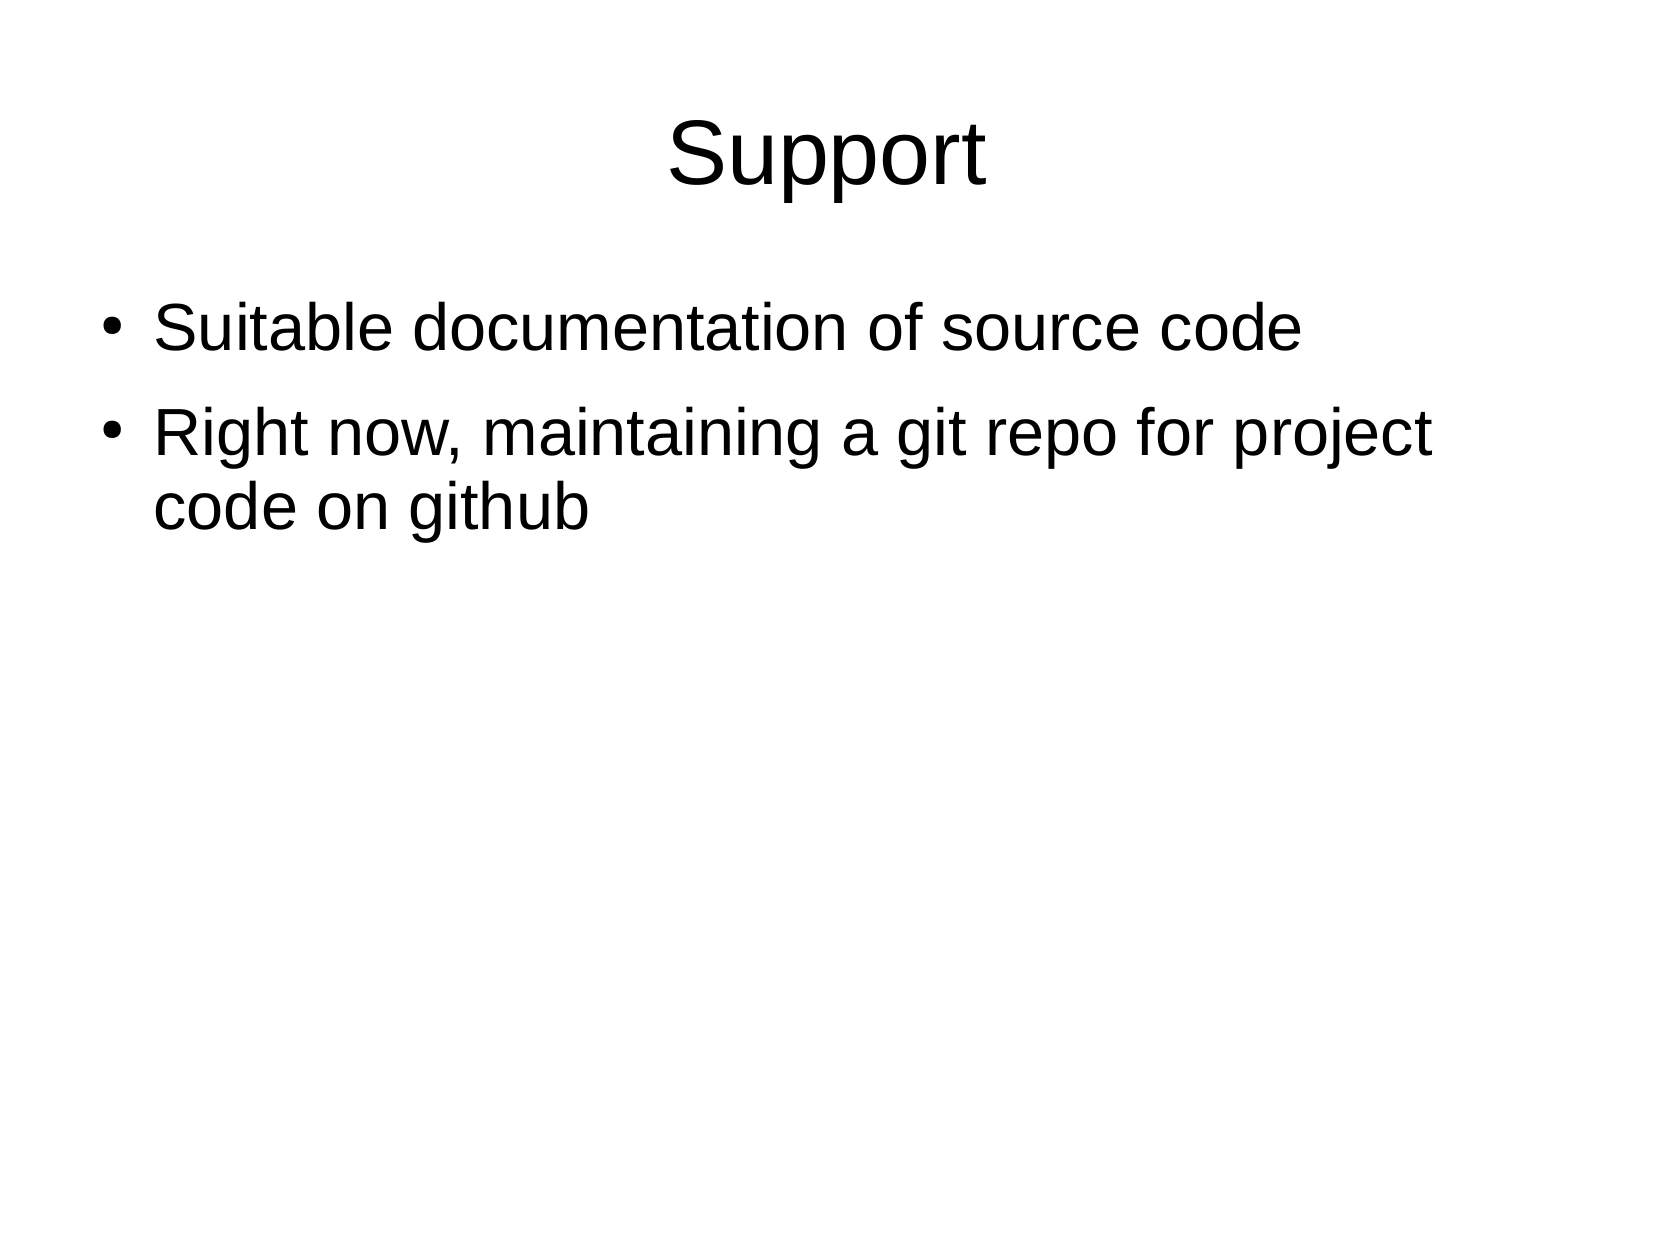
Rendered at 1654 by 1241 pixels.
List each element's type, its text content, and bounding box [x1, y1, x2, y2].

title Support [82, 49, 1571, 257]
list Suitable documentation of source code Right now, maintaining a git repo for project code on github [82, 290, 1571, 1010]
